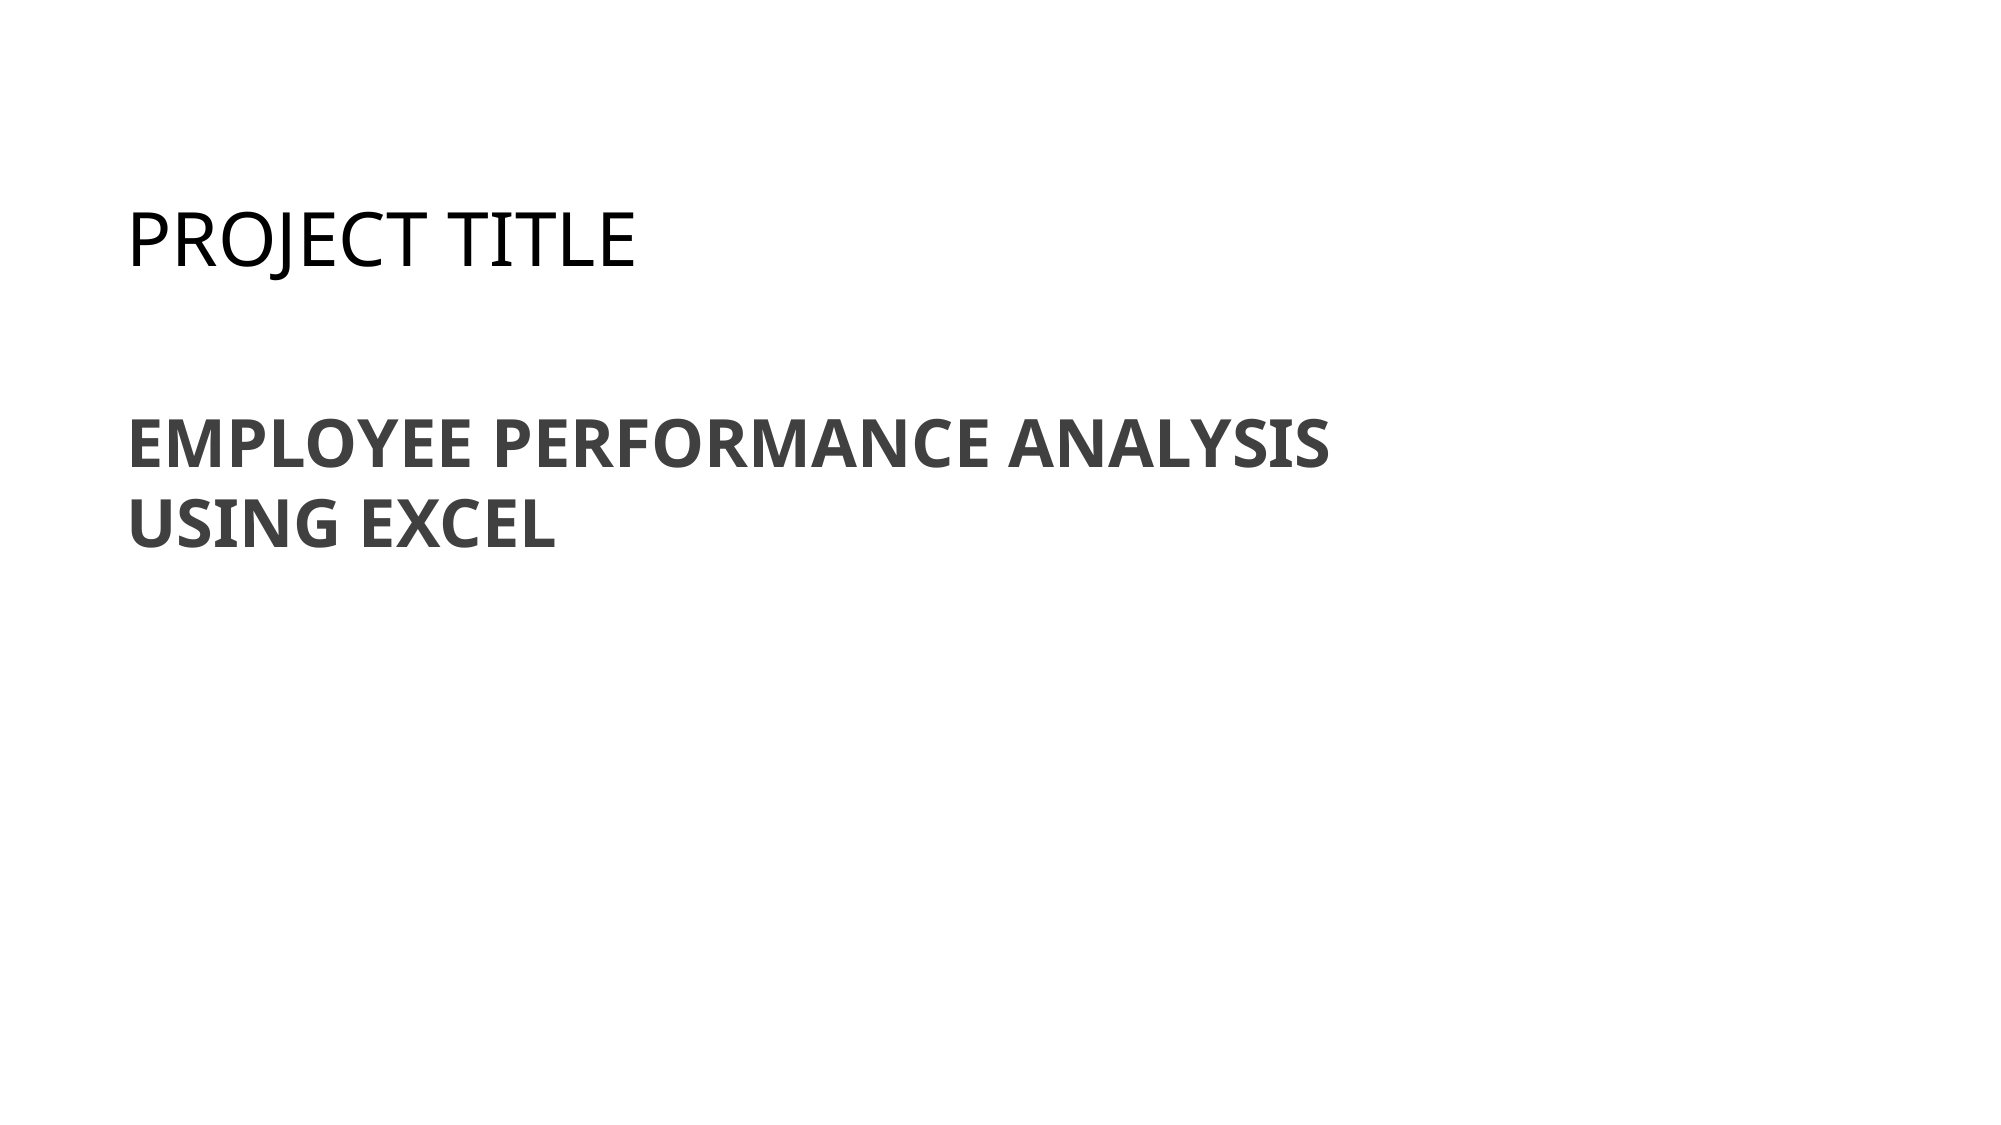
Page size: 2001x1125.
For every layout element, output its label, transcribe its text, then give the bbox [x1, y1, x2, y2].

title PROJECT TITLE [111, 183, 1522, 370]
list EMPLOYEE PERFORMANCE ANALYSIS USING EXCEL [111, 393, 1522, 752]
